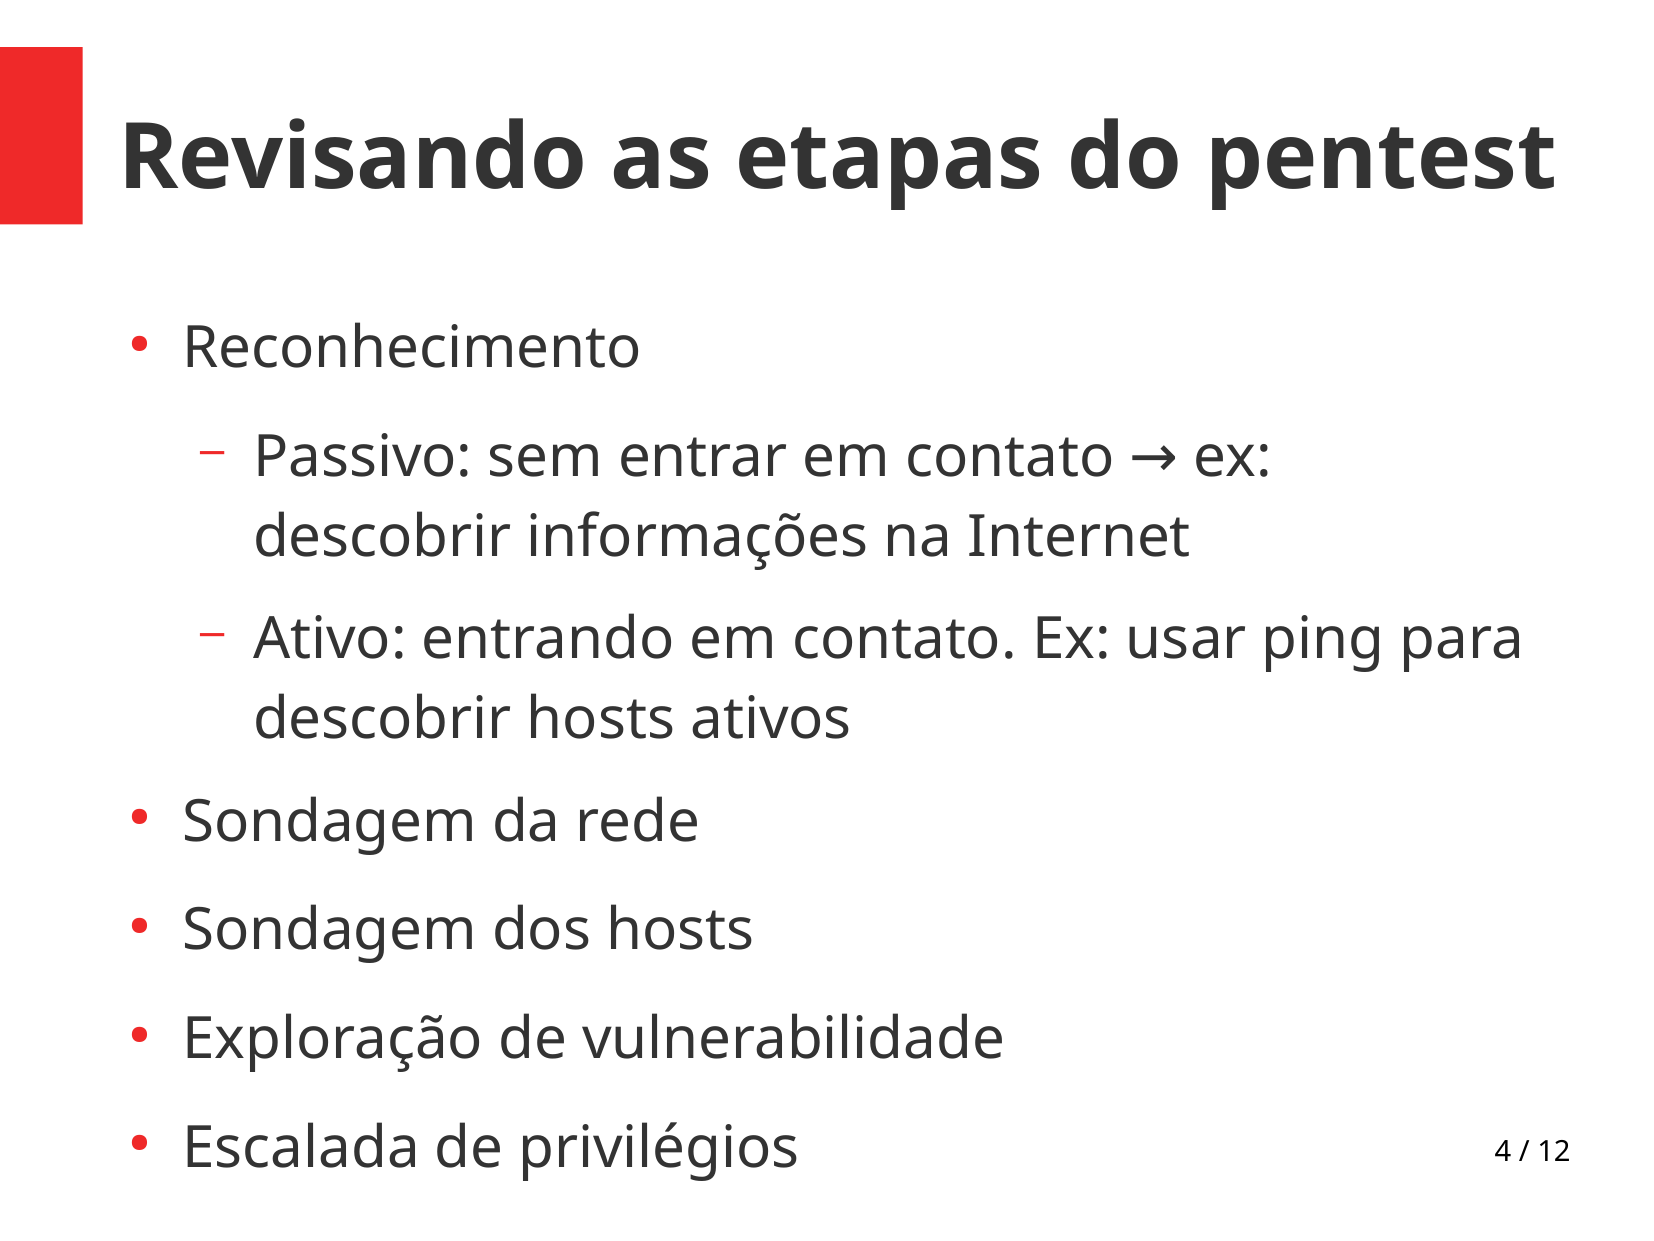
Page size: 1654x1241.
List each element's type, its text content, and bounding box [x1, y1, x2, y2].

title Revisando as etapas do pentest [118, 45, 1571, 260]
list Reconhecimento Passivo: sem entrar em contato → ex: descobrir informações na Internet Ativo: entrando em contato. Ex: usar ping para descobrir hosts ativos Sondagem da rede Sondagem dos hosts Exploração de vulnerabilidade Escalada de privilégios [111, 305, 1529, 1026]
